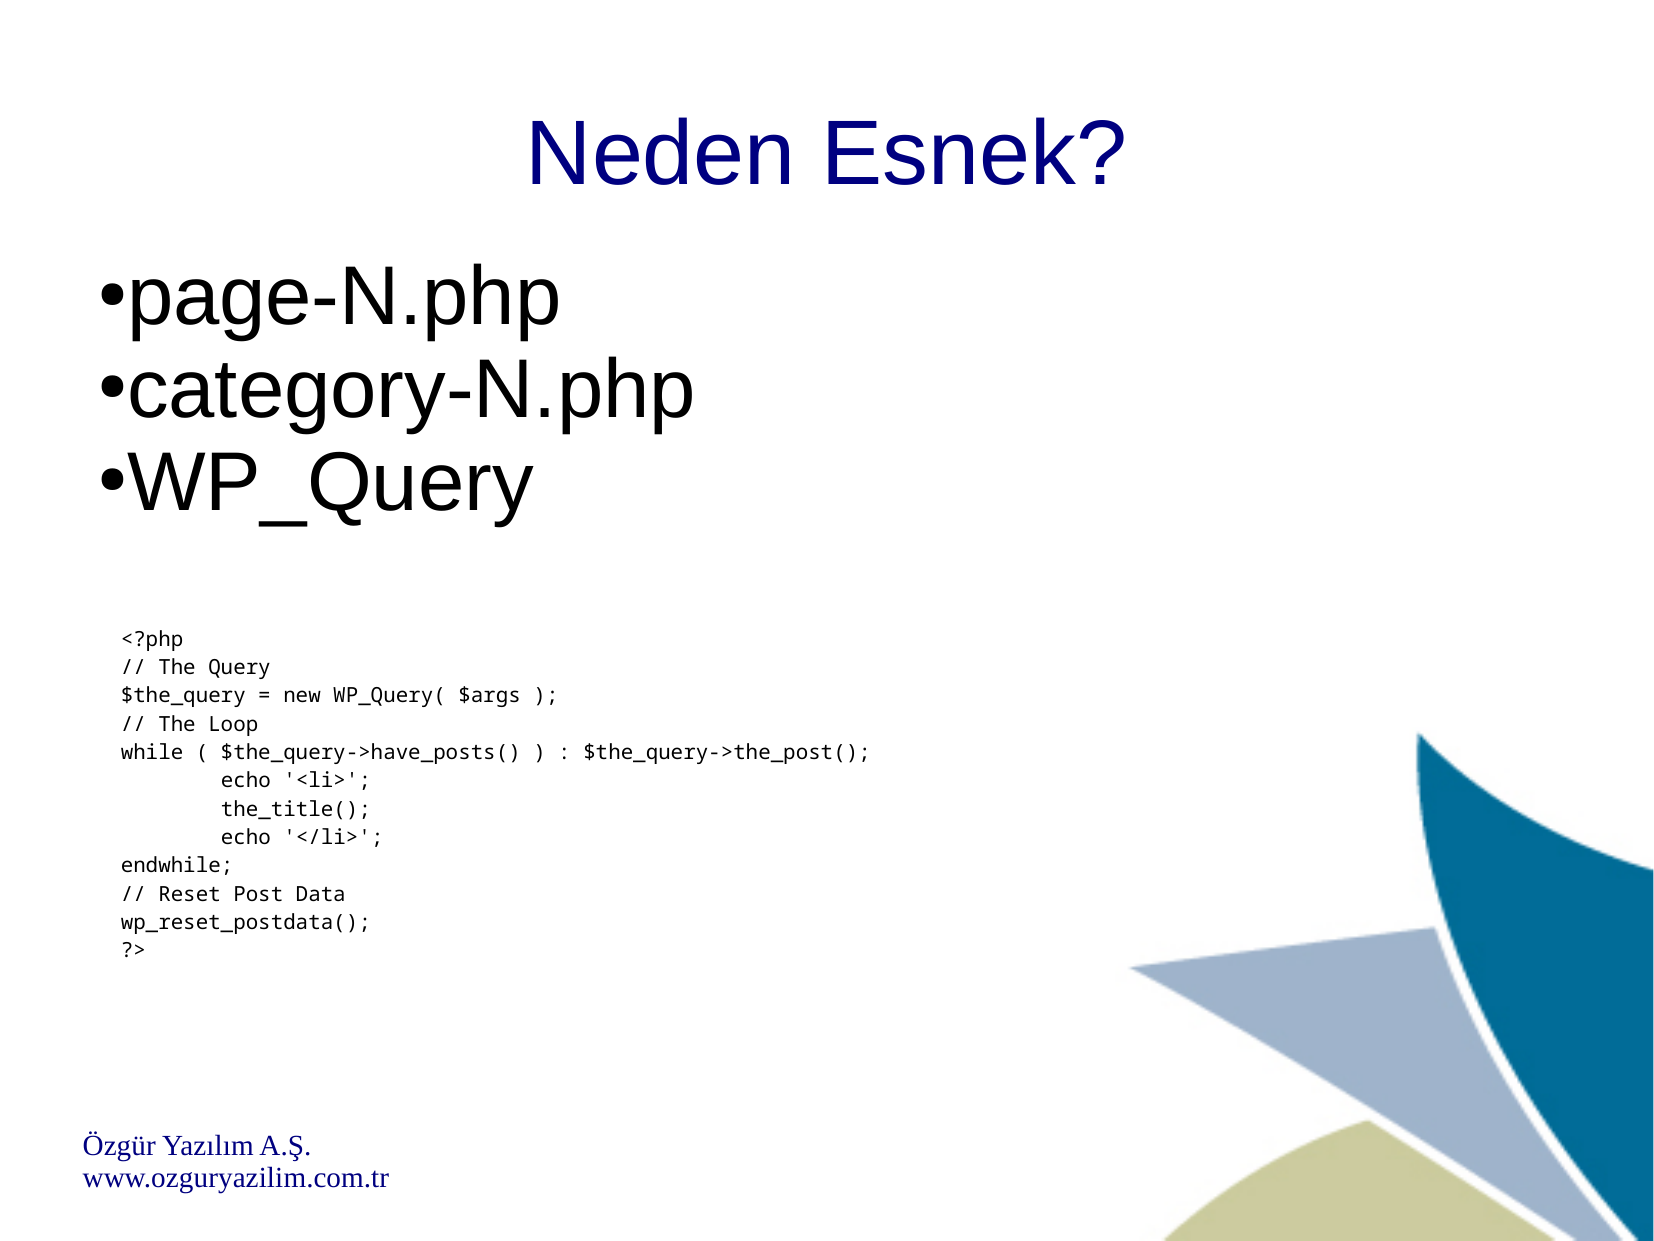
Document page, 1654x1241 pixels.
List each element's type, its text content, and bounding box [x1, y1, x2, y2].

text_box <?php // The Query $the_query = new WP_Query( $args ); // The Loop while ( $the_query->have_posts() ) : $the_query->the_post(); echo '<li>'; the_title(); echo '</li>'; endwhile; // Reset Post Data wp_reset_postdata(); ?> [106, 616, 886, 948]
title Neden Esnek? [82, 49, 1571, 257]
picture [1062, 708, 1654, 1241]
text_box page-N.php category-N.php WP_Query [82, 242, 969, 909]
